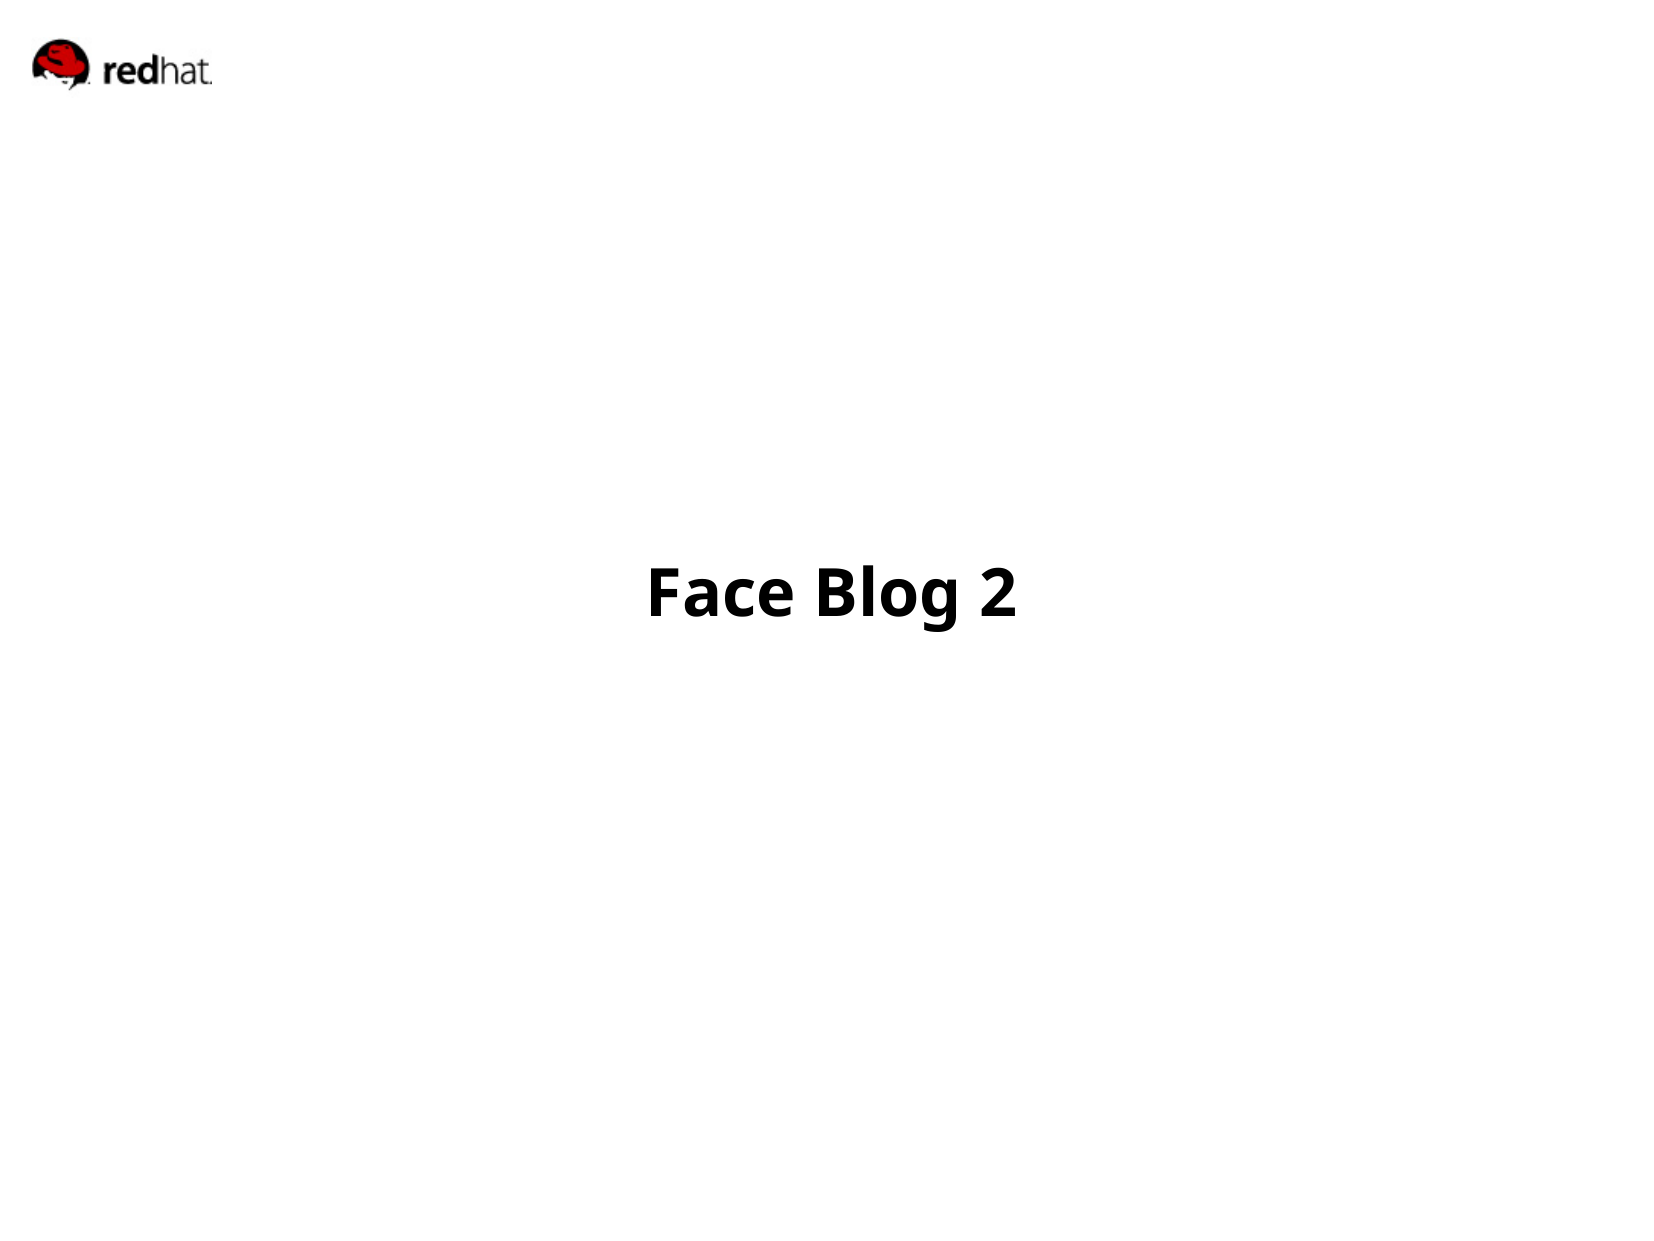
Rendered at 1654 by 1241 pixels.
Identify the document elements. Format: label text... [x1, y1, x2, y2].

picture [31, 37, 212, 98]
title Face Blog 2 [125, 487, 1538, 695]
